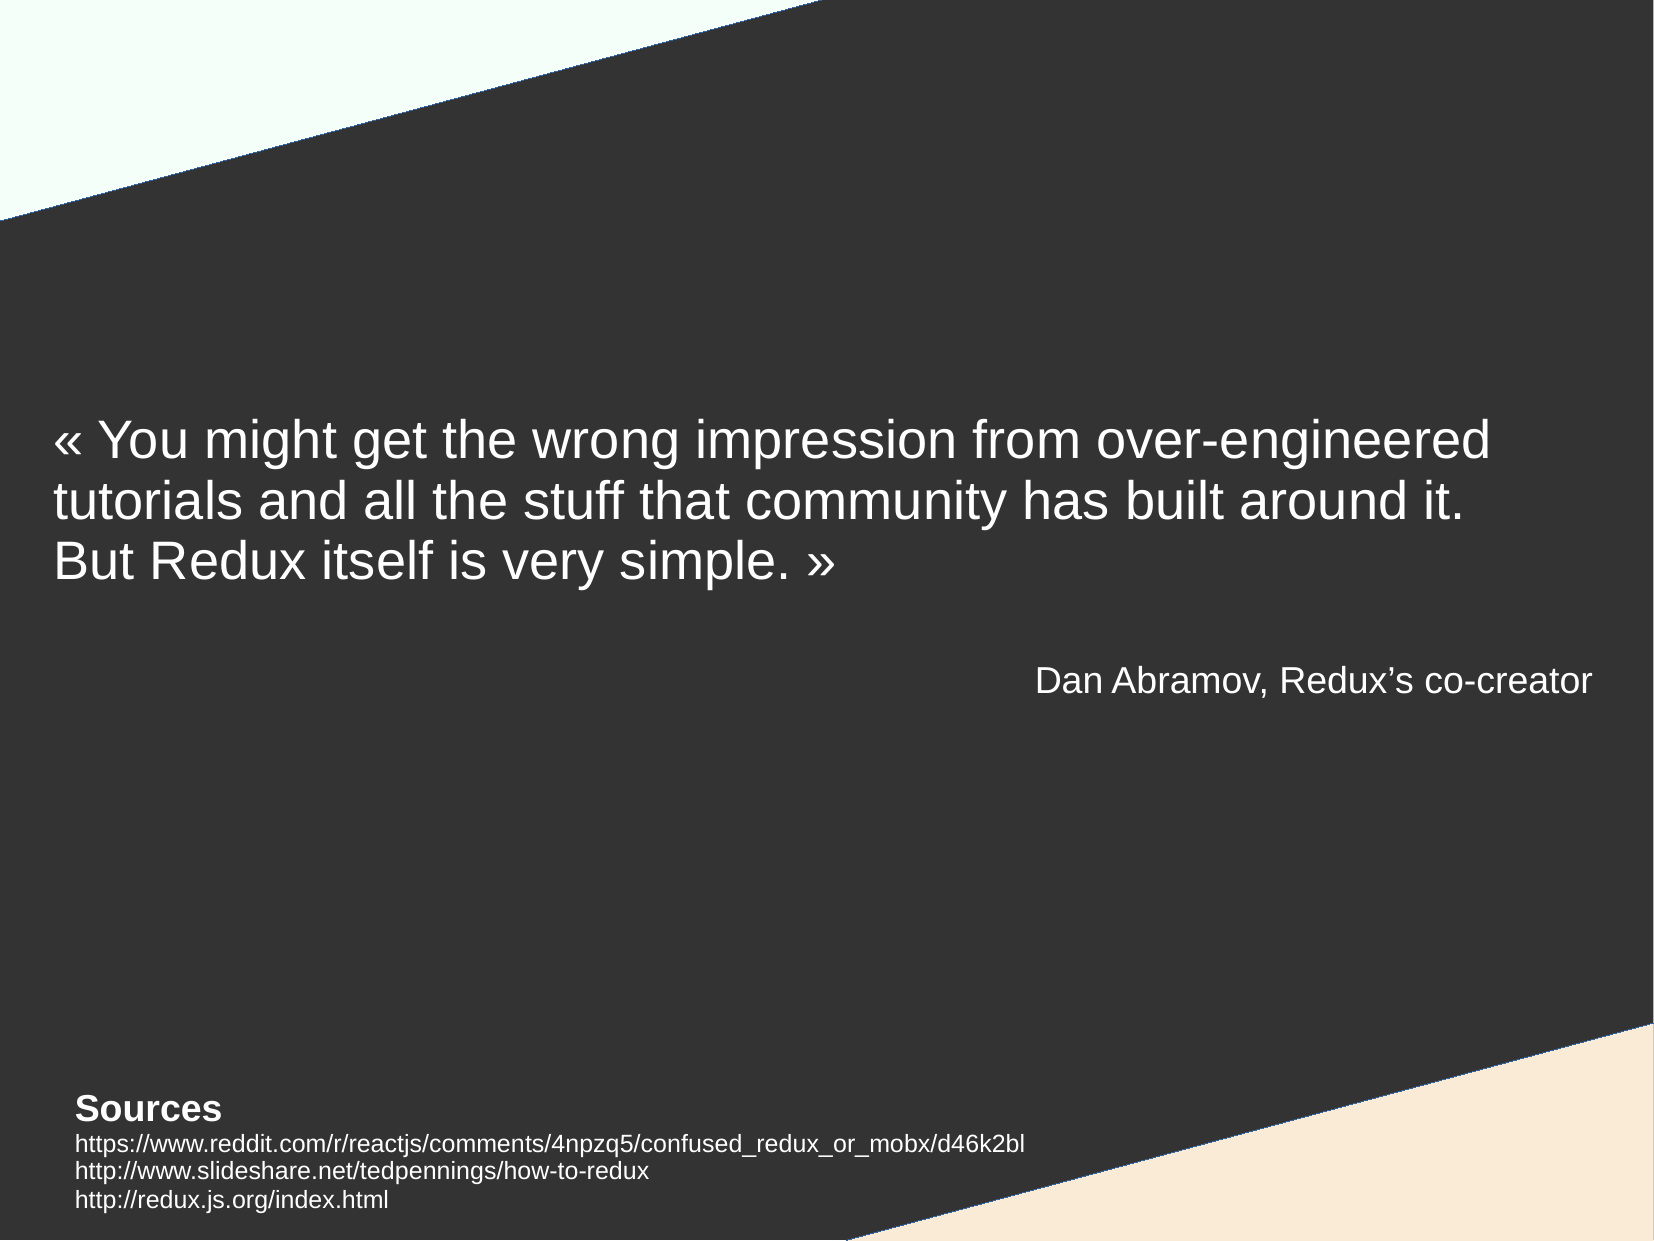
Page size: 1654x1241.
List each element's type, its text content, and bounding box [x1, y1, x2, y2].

text_box Sources https://www.reddit.com/r/reactjs/comments/4npzq5/confused_redux_or_mobx/d46k2bl http://www.slideshare.net/tedpennings/how-to-redux http://redux.js.org/index.html [60, 1080, 1546, 1236]
title « You might get the wrong impression from over-engineered tutorials and all the stuff that community has built around it. But Redux itself is very simple. » [53, 409, 1569, 592]
text_box Dan Abramov, Redux’s co-creator [1020, 652, 1616, 751]
text_box [0, 0, 822, 221]
text_box [843, 1022, 1654, 1241]
